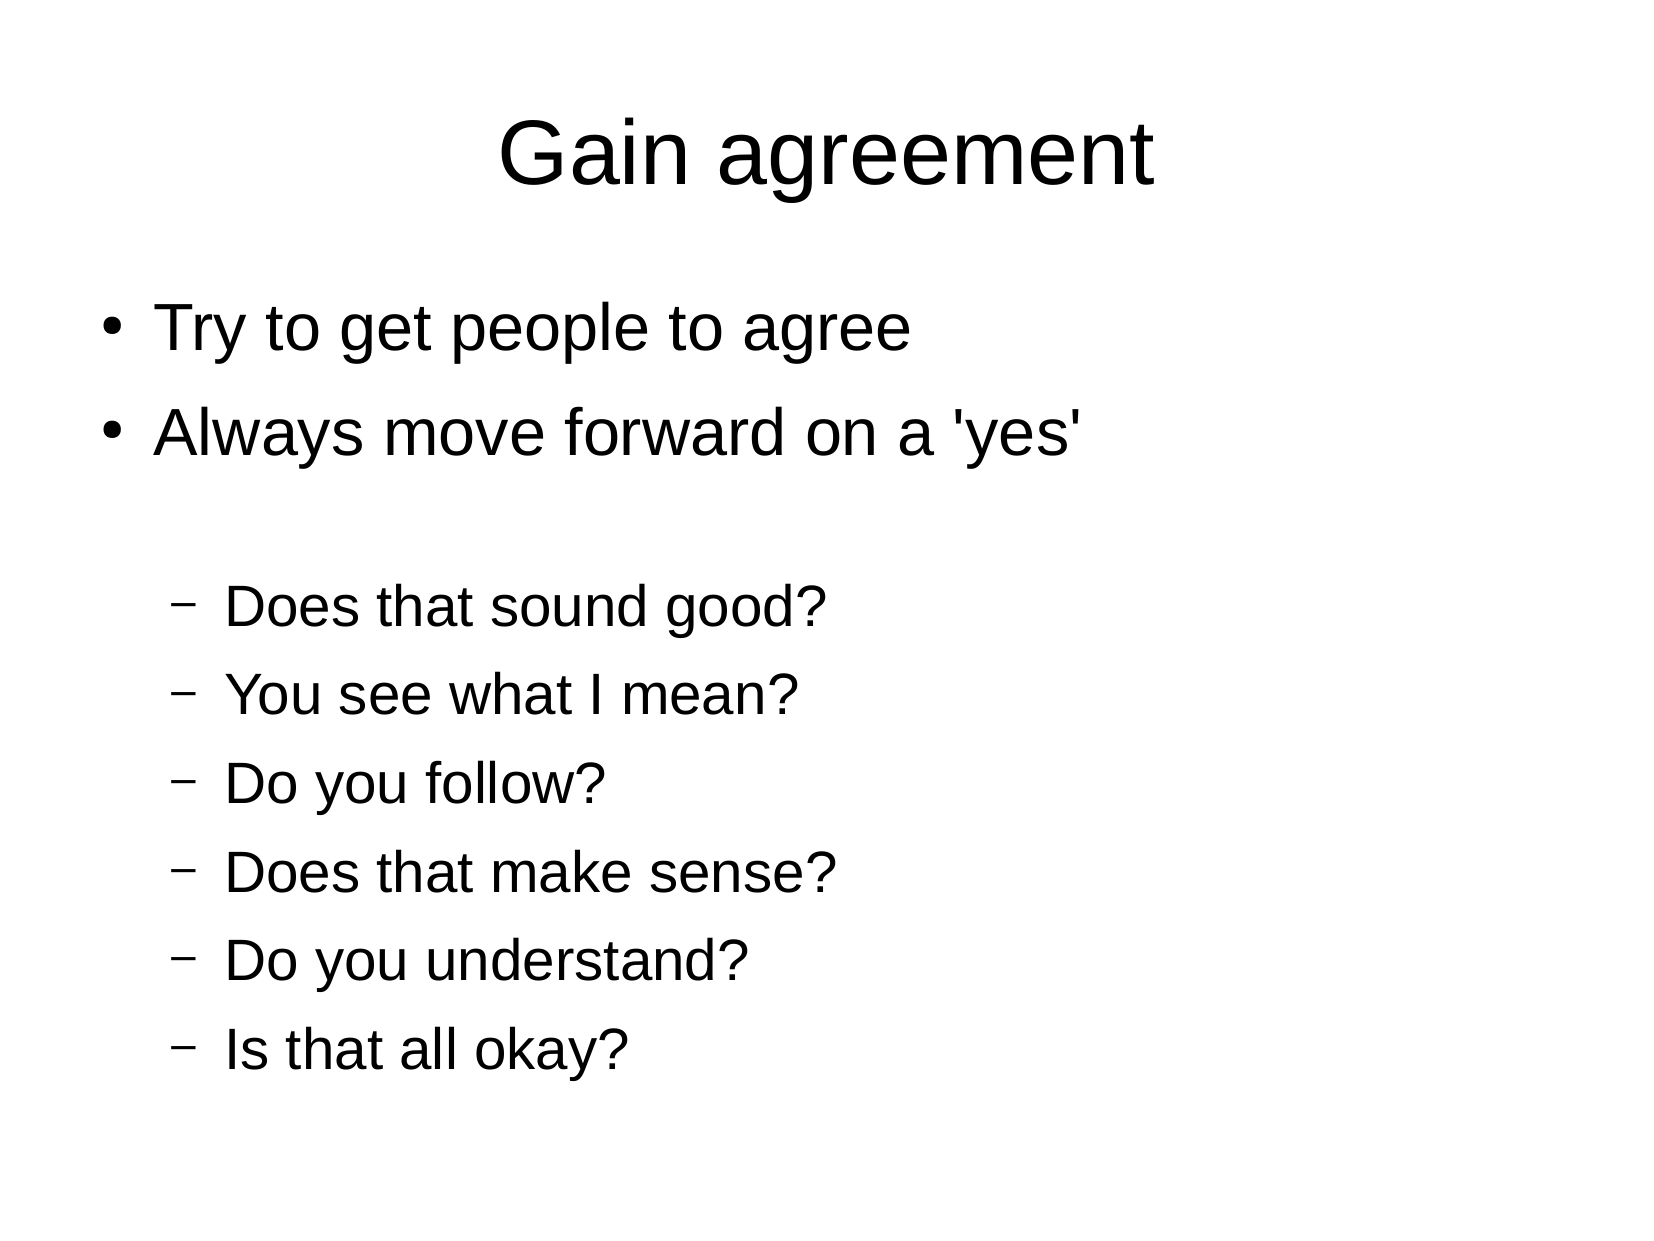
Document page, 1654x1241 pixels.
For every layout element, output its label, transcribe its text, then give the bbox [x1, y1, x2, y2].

list Try to get people to agree Always move forward on a 'yes' Does that sound good? You see what I mean? Do you follow? Does that make sense? Do you understand? Is that all okay? [82, 290, 1571, 1109]
title Gain agreement [82, 49, 1571, 257]
